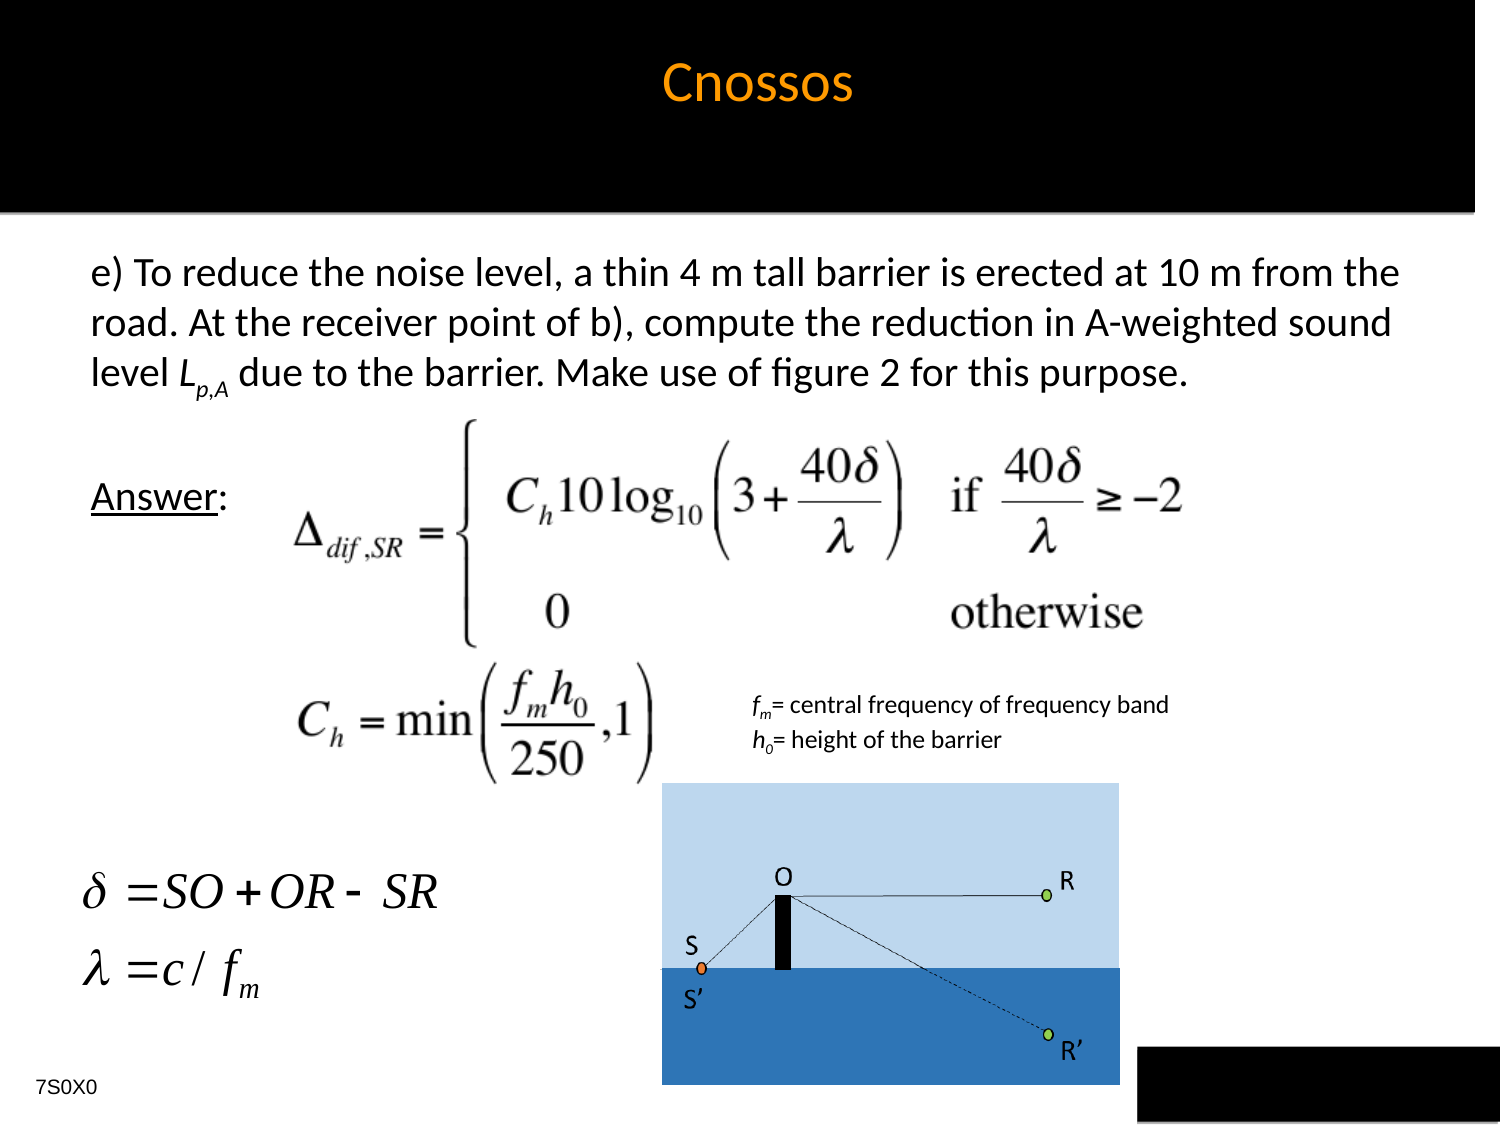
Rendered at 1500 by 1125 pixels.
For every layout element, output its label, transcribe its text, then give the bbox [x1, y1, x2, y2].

text_box 7S0X0 [35, 1070, 626, 1102]
picture [75, 862, 448, 1009]
text_box [1137, 1046, 1500, 1122]
text_box [0, 0, 1475, 213]
list e) To reduce the noise level, a thin 4 m tall barrier is erected at 10 m from the road. At the receiver point of b), compute the reduction in A-weighted sound level Lp,A due to the barrier. Make use of figure 2 for this purpose. Answer: [75, 179, 1453, 566]
picture [280, 419, 1185, 1085]
text_box fm= central frequency of frequency band h0= height of the barrier [737, 679, 1471, 766]
title Cnossos [100, 35, 1417, 179]
